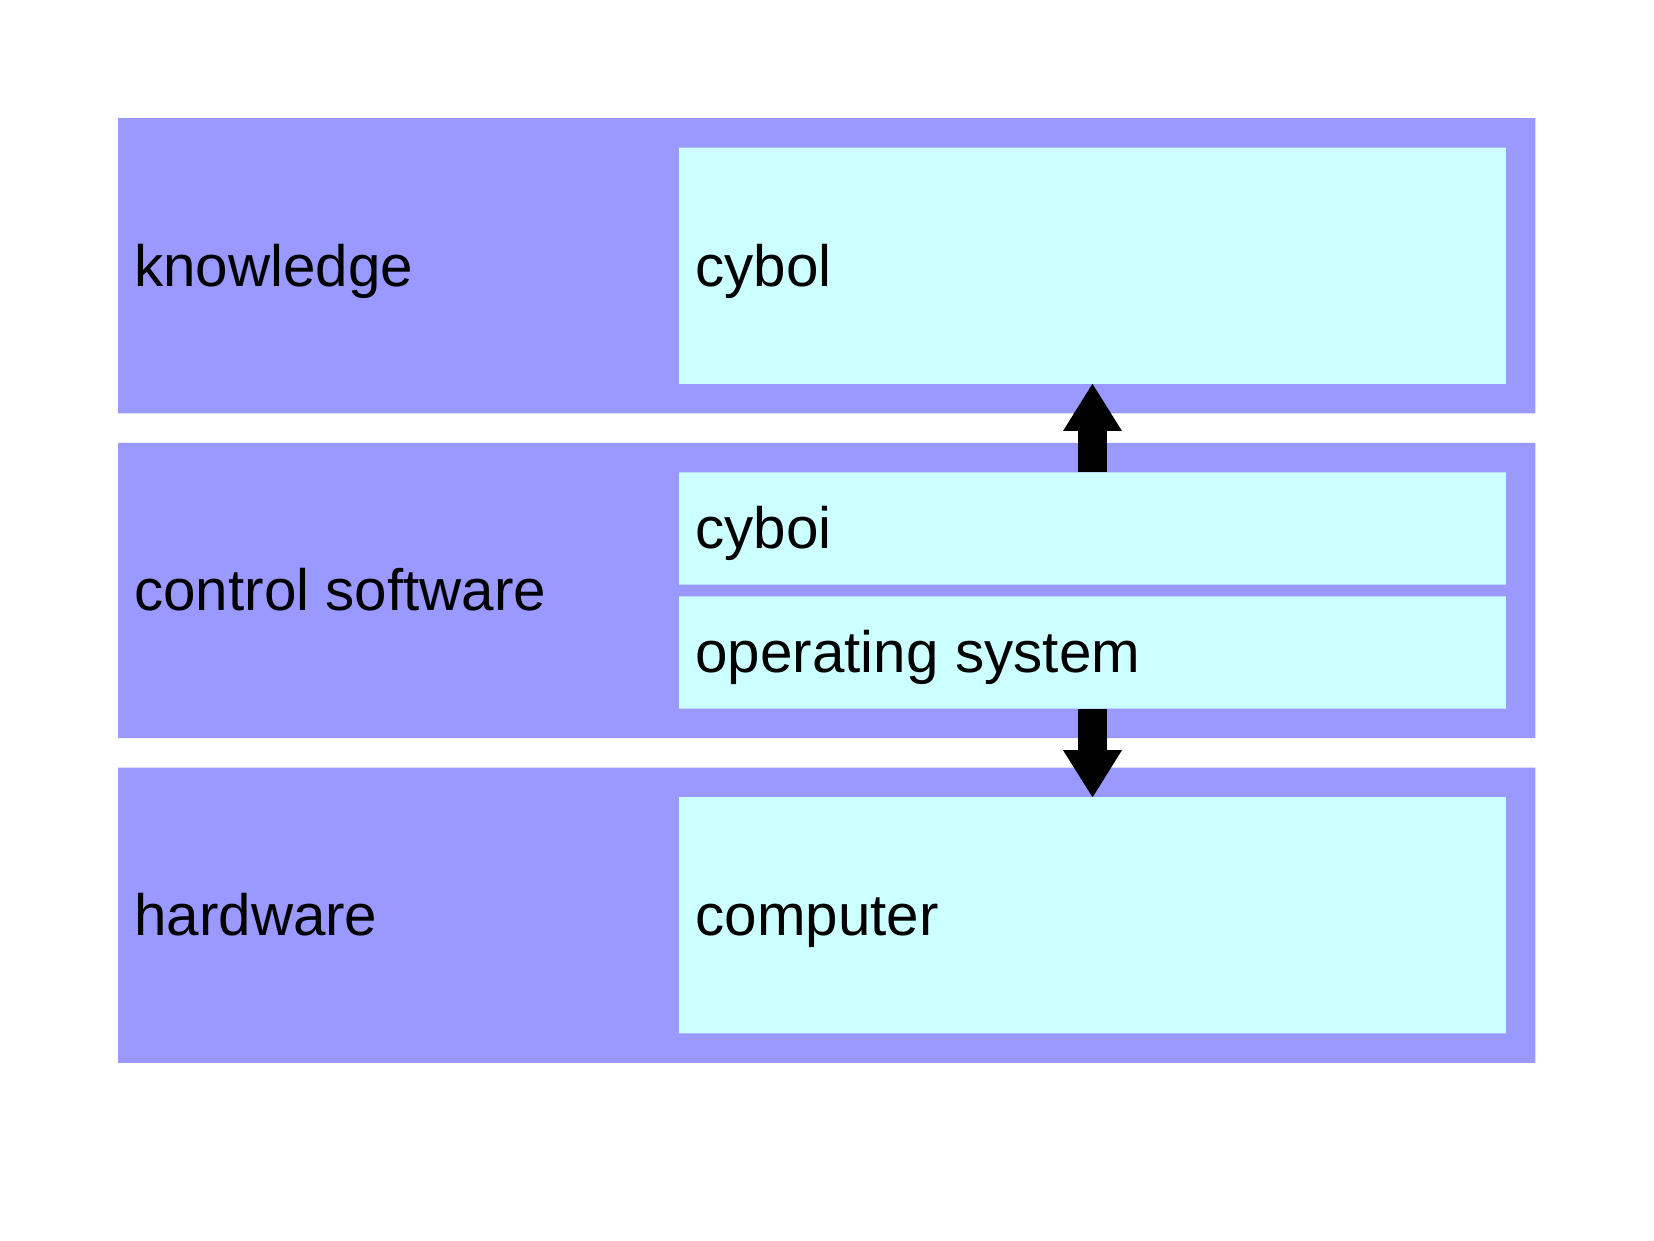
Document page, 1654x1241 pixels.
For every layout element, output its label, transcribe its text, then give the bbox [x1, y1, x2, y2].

text_box knowledge [118, 118, 1536, 414]
text_box control software [118, 442, 1536, 739]
text_box operating system [679, 596, 1506, 709]
text_box computer [679, 797, 1506, 1034]
text_box cybol [679, 147, 1506, 384]
text_box cyboi [679, 472, 1506, 585]
text_box hardware [118, 767, 1536, 1063]
